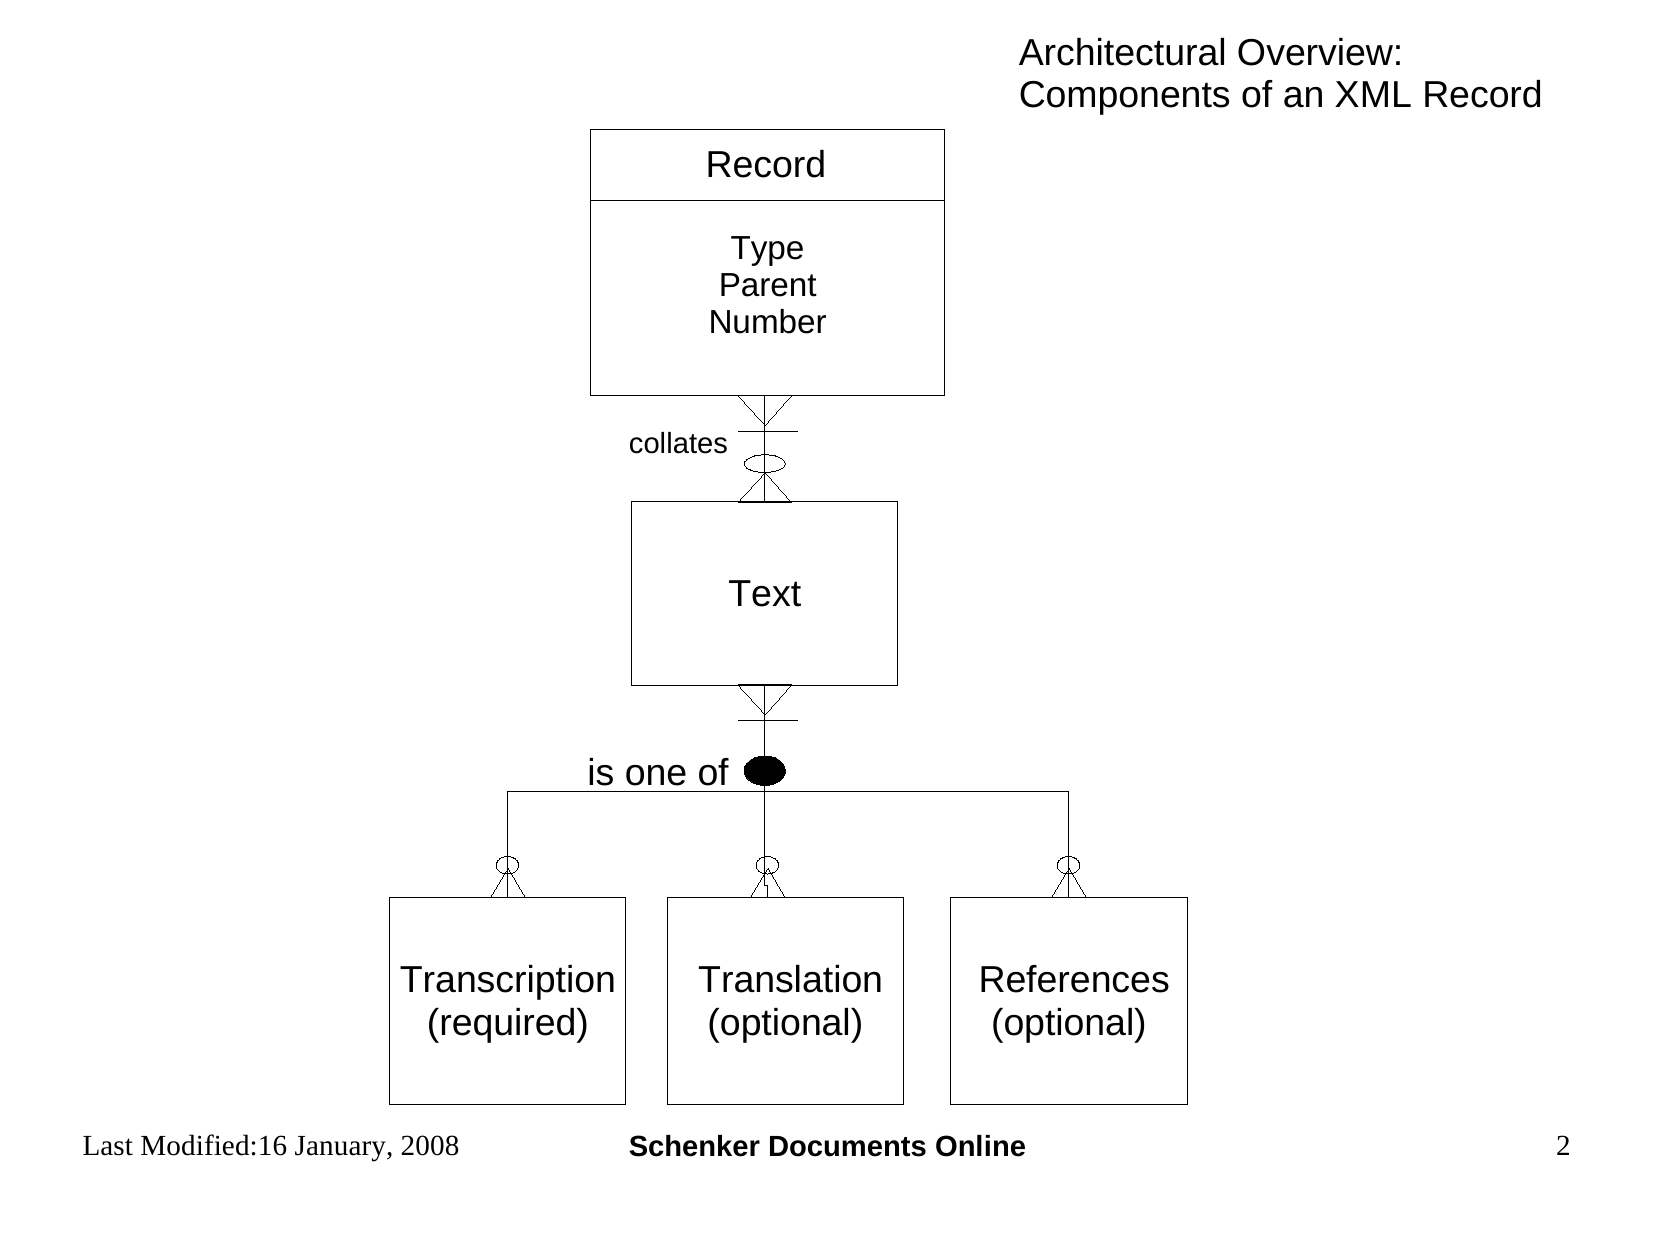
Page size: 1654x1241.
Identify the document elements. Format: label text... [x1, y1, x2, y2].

text_box is one of [572, 744, 744, 806]
text_box [765, 755, 786, 786]
text_box Text [631, 501, 898, 686]
text_box Translation (optional) [667, 897, 904, 1105]
text_box References (optional) [950, 897, 1188, 1105]
text_box collates [614, 419, 744, 471]
text_box Transcription (required) [389, 897, 626, 1105]
text_box Record [690, 135, 842, 198]
text_box Architectural Overview: Components of an XML Record [1003, 23, 1558, 132]
text_box [744, 755, 764, 786]
